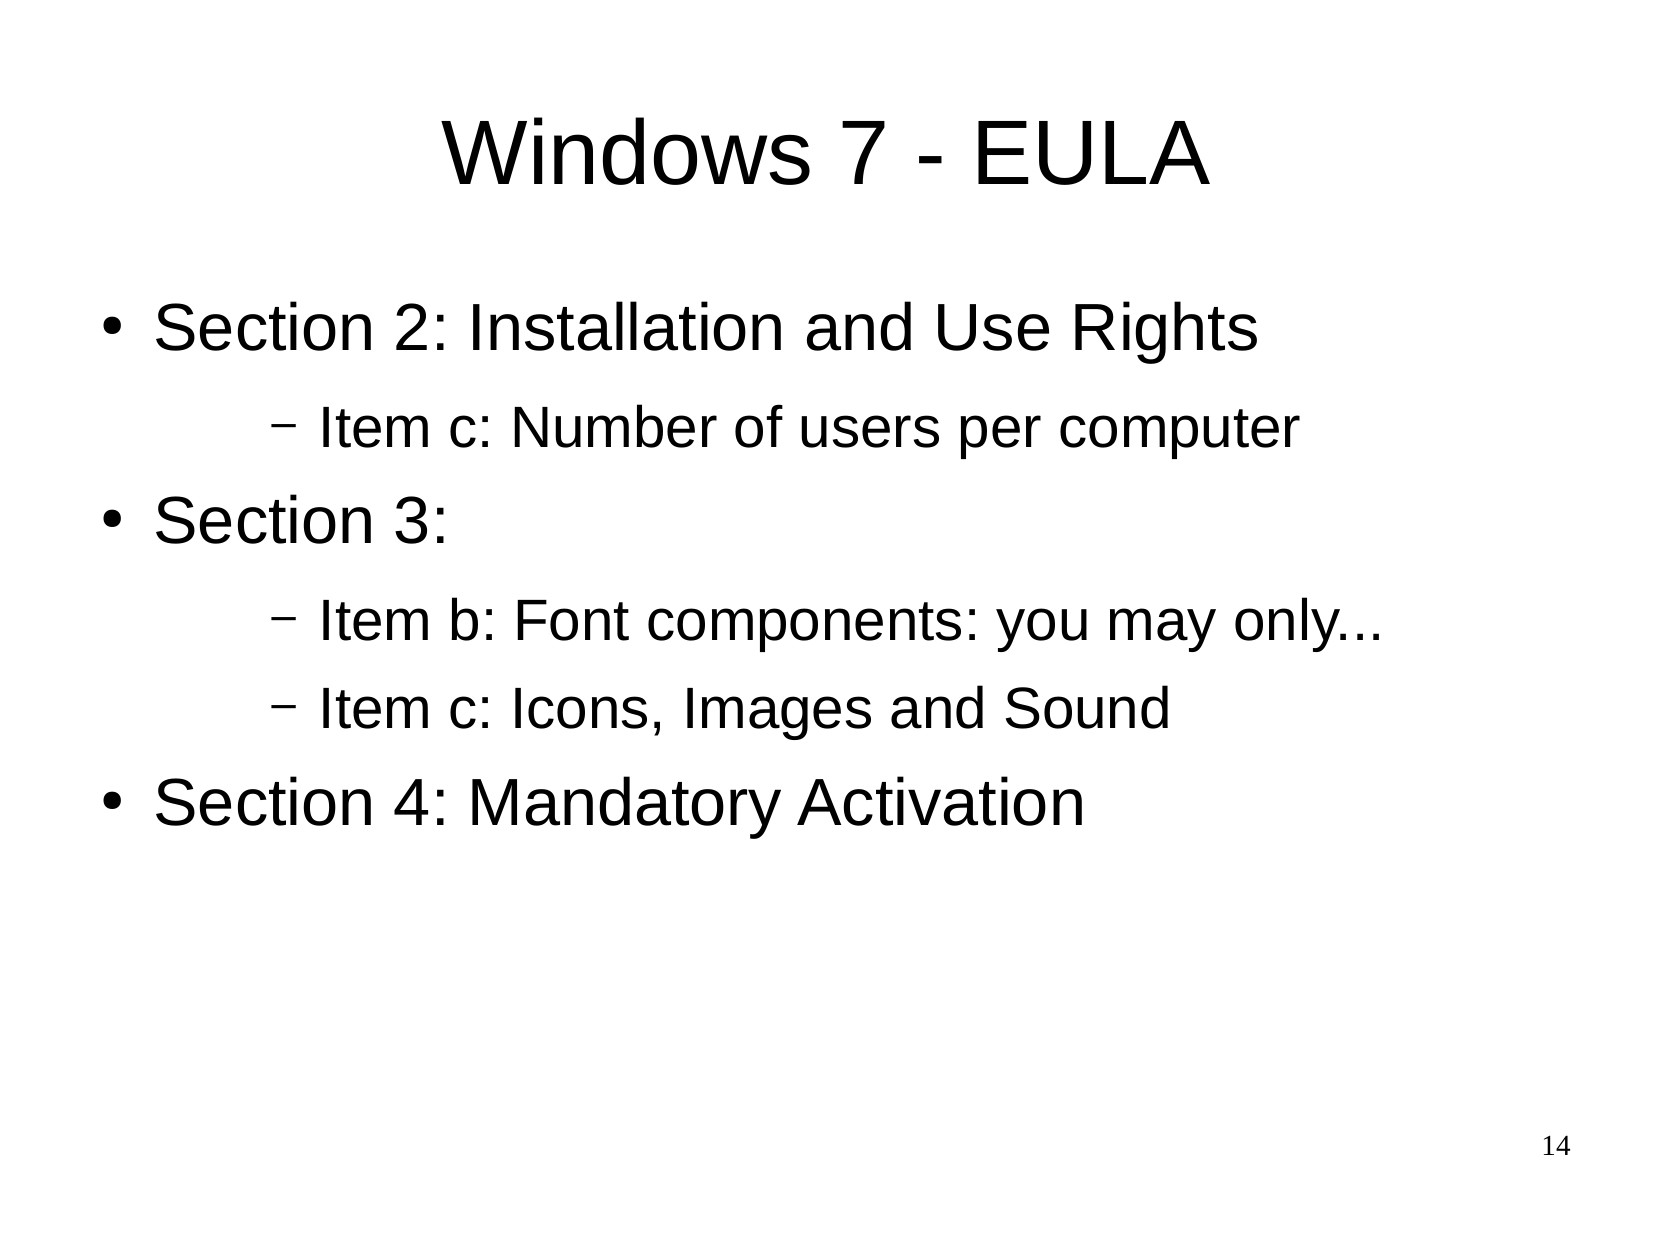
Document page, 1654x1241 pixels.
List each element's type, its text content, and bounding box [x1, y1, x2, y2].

title Windows 7 - EULA [82, 49, 1571, 257]
list Section 2: Installation and Use Rights Item c: Number of users per computer Section 3: Item b: Font components: you may only... Item c: Icons, Images and Sound Section 4: Mandatory Activation [82, 290, 1571, 1094]
